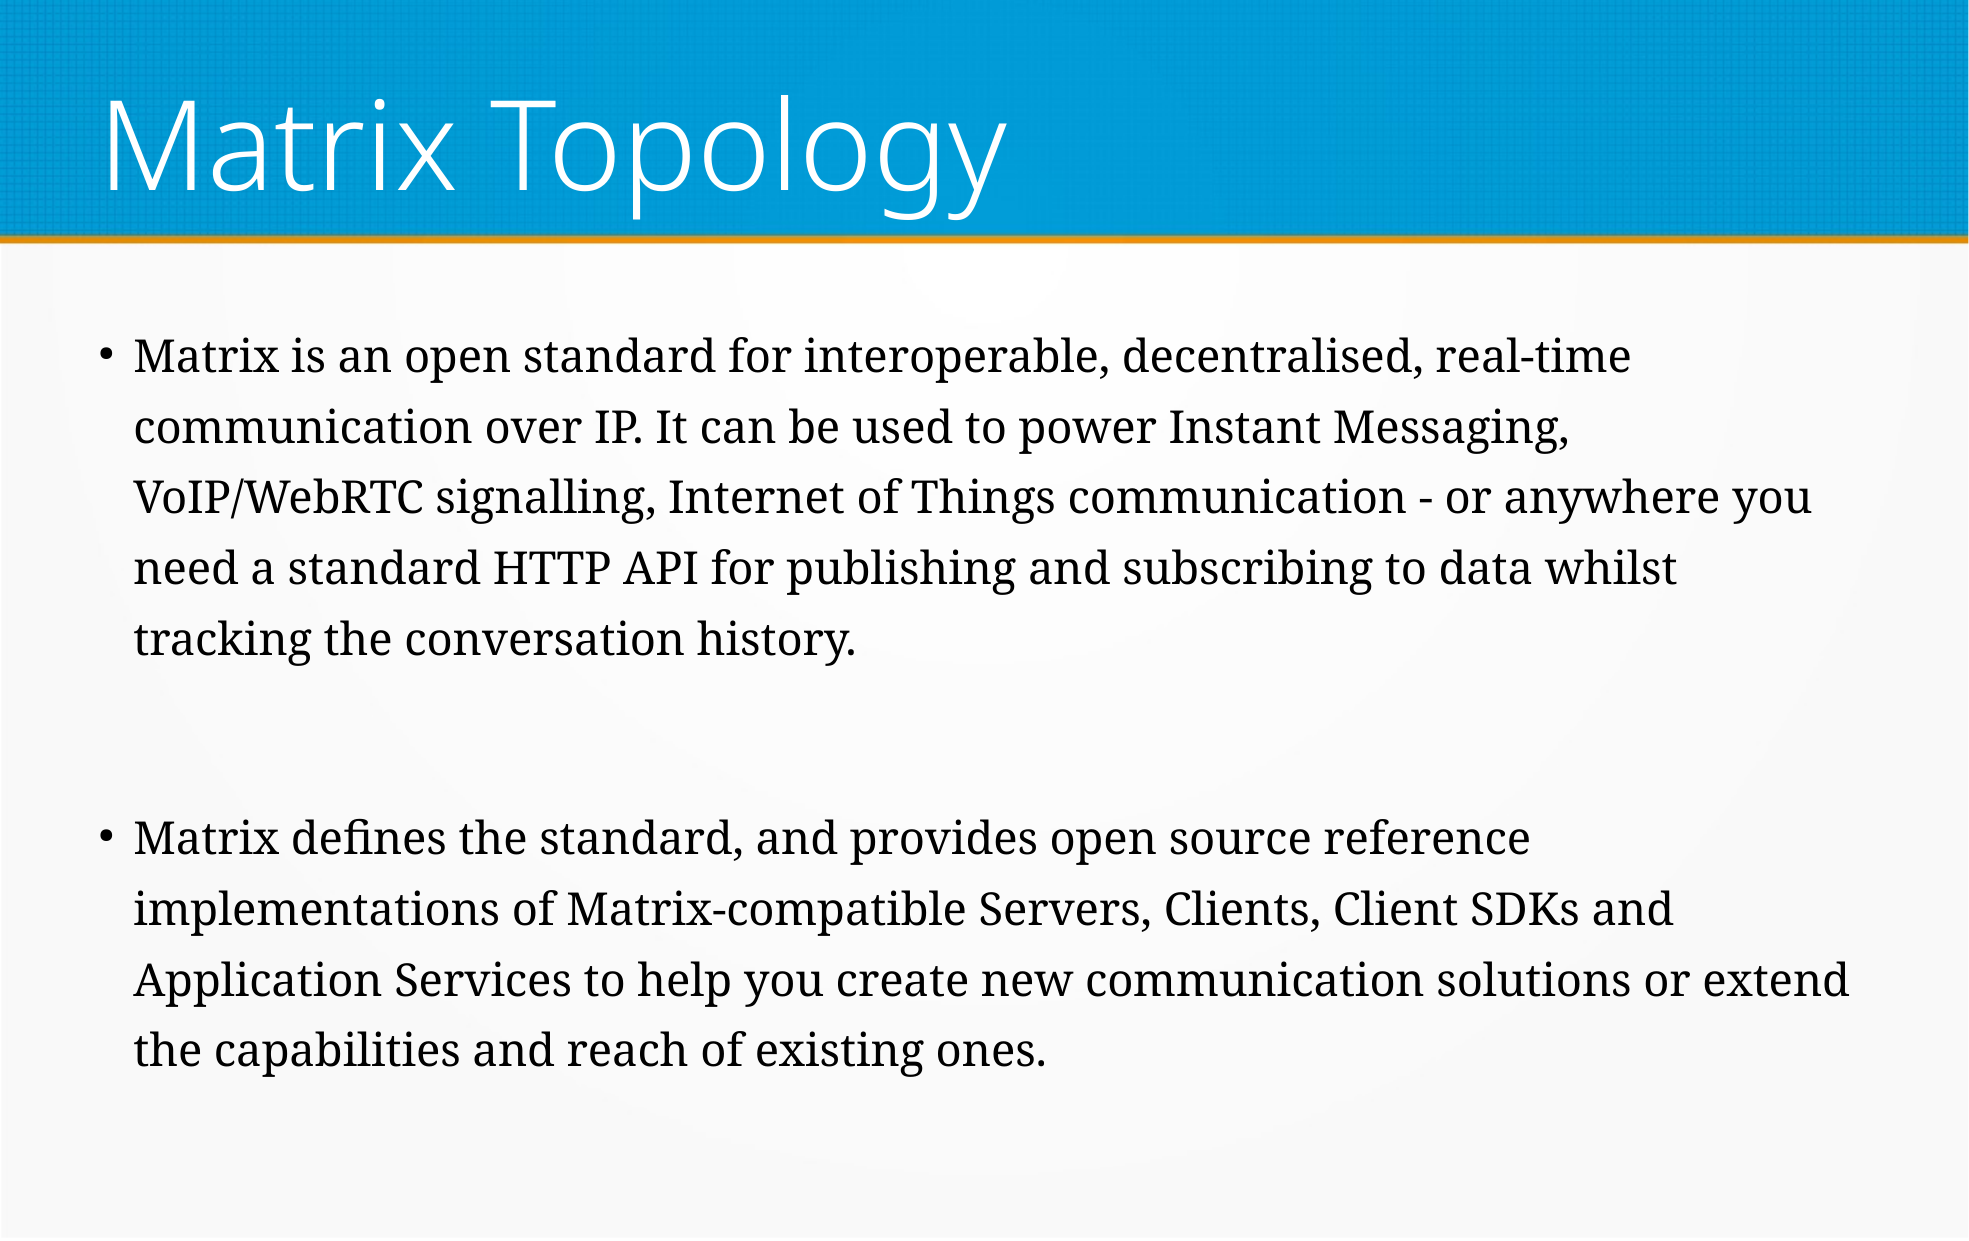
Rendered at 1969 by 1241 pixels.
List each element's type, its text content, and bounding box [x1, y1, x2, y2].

picture [0, 233, 1969, 1241]
list Matrix is an open standard for interoperable, decentralised, real-time communication over IP. It can be used to power Instant Messaging, VoIP/WebRTC signalling, Internet of Things communication - or anywhere you need a standard HTTP API for publishing and subscribing to data whilst tracking the conversation history. Matrix defines the standard, and provides open source reference implementations of Matrix-compatible Servers, Clients, Client SDKs and Application Services to help you create new communication solutions or extend the capabilities and reach of existing ones. [98, 315, 1861, 1081]
title Matrix Topology [98, 19, 1870, 227]
